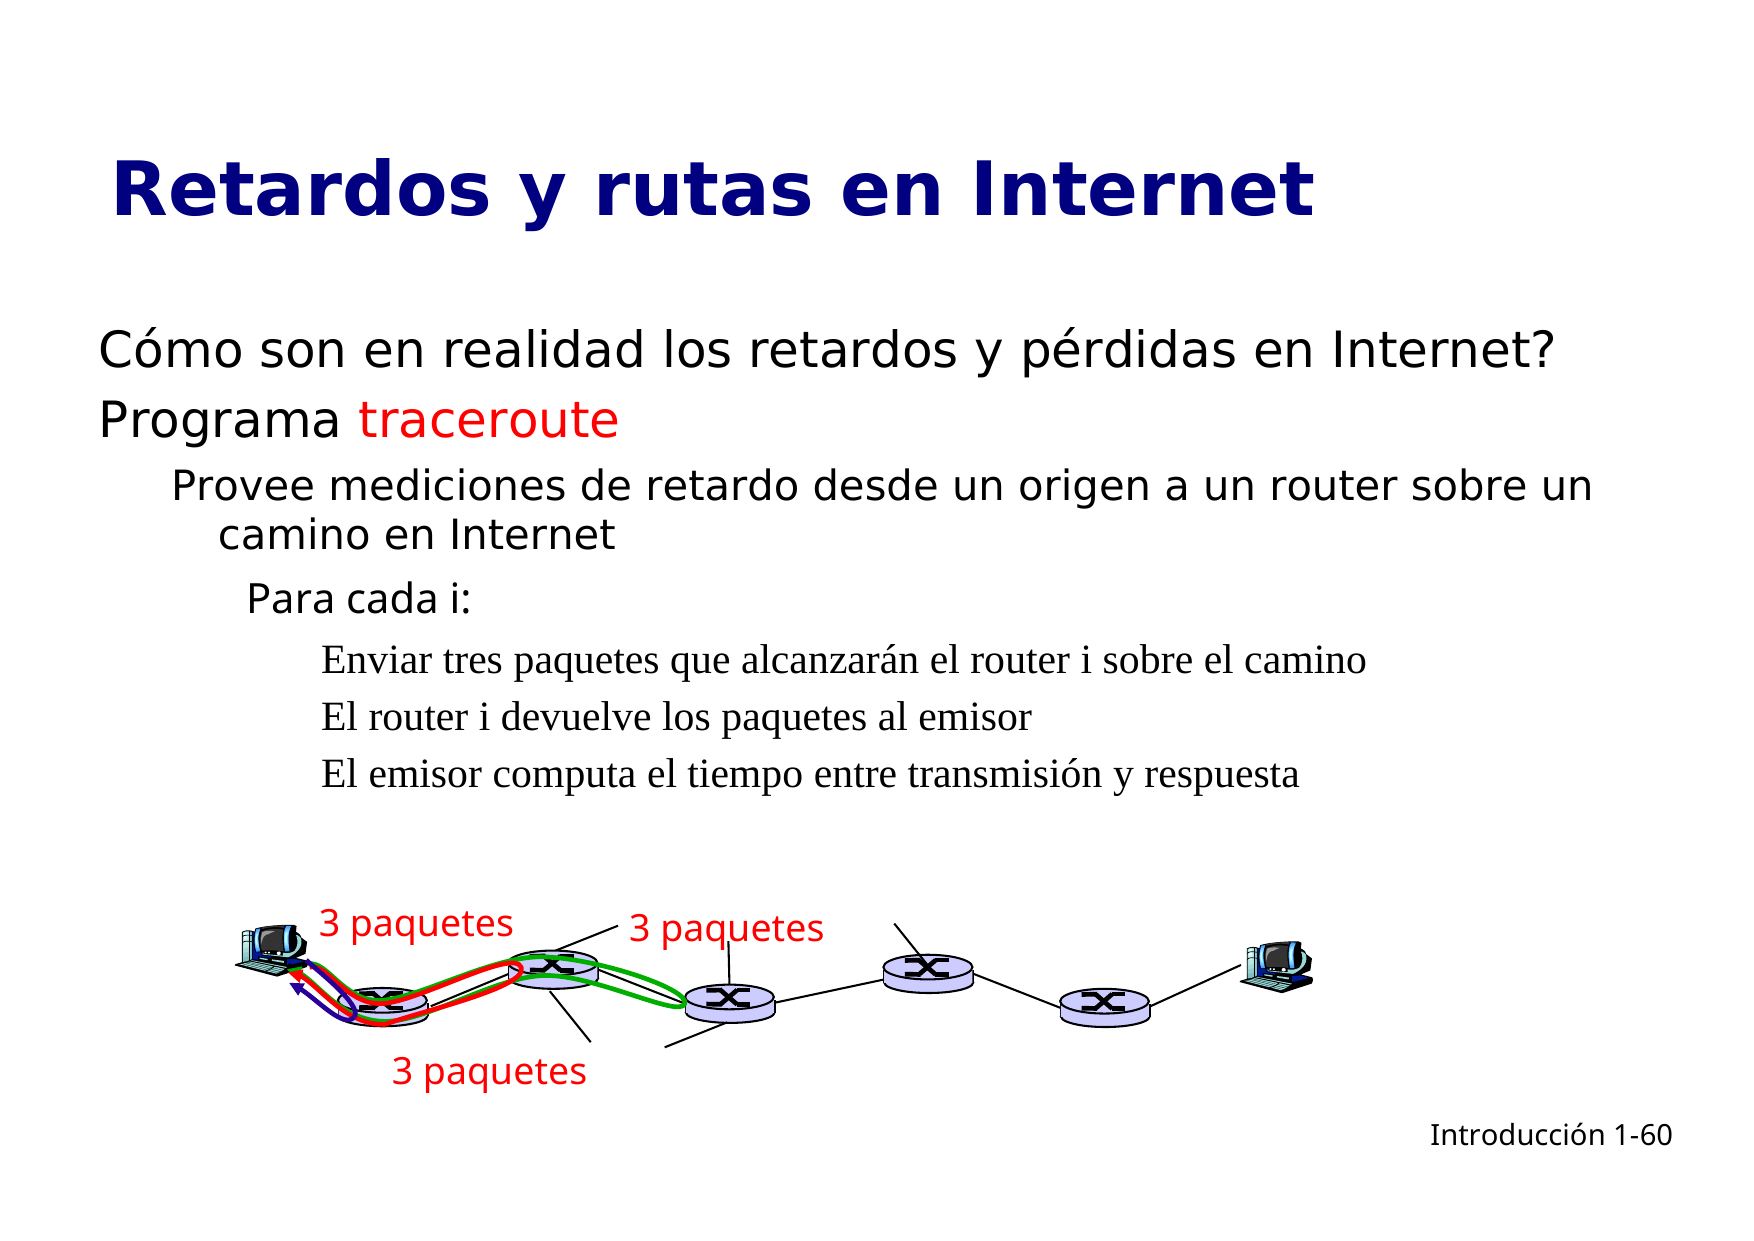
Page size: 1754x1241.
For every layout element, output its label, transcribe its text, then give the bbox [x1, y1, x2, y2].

list Cómo son en realidad los retardos y pérdidas en Internet? Programa traceroute Provee mediciones de retardo desde un origen a un router sobre un camino en Internet Para cada i: Enviar tres paquetes que alcanzarán el router i sobre el camino El router i devuelve los paquetes al emisor El emisor computa el tiempo entre transmisión y respuesta [96, 320, 1672, 823]
text_box [521, 960, 547, 975]
text_box [355, 987, 412, 996]
text_box 3 paquetes [614, 894, 840, 961]
text_box 3 paquetes [377, 1036, 603, 1104]
text_box [338, 1011, 347, 1017]
text_box [337, 995, 351, 1009]
text_box [388, 1016, 428, 1027]
text_box [350, 996, 427, 1019]
chart [1239, 940, 1314, 994]
text_box [509, 966, 518, 979]
text_box [685, 984, 775, 1023]
text_box [1060, 988, 1150, 1028]
text_box [350, 1021, 368, 1026]
title Retardos y rutas en Internet [96, 74, 1672, 305]
chart [234, 924, 310, 977]
text_box [530, 950, 597, 961]
text_box [557, 961, 598, 981]
text_box [883, 954, 973, 994]
text_box [546, 967, 558, 973]
text_box [514, 978, 588, 989]
text_box 3 paquetes [304, 888, 530, 955]
